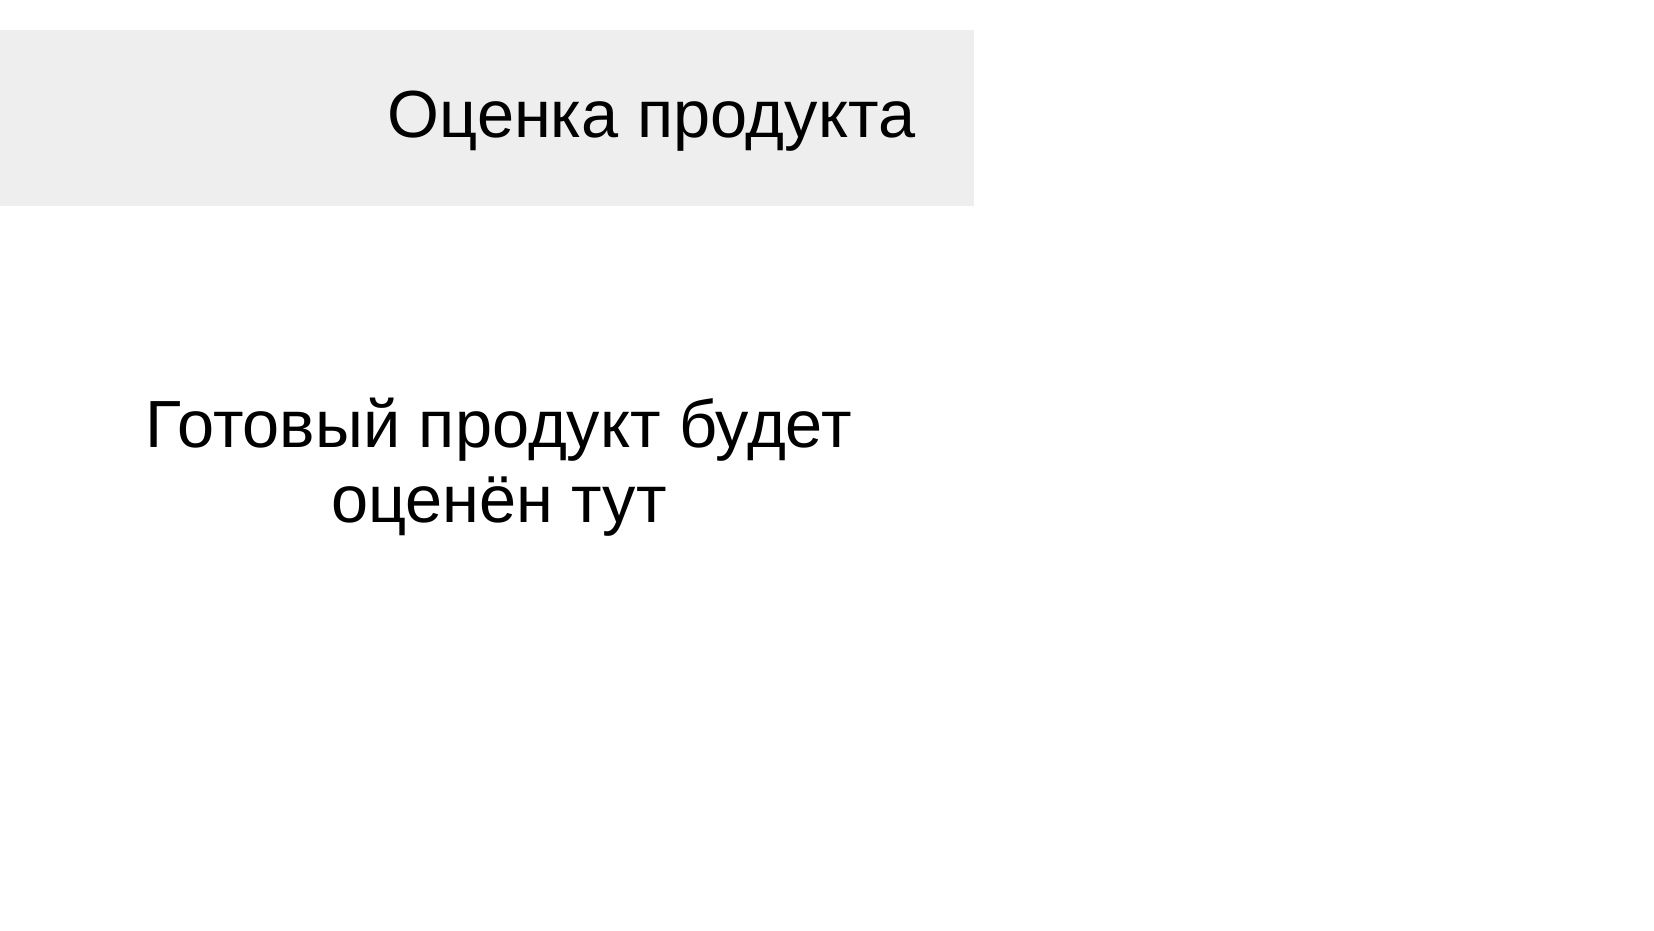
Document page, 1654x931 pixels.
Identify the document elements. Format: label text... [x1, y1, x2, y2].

title Оценка продукта [82, 37, 916, 193]
title Готовый продукт будет оценён тут [82, 383, 916, 540]
text_box [0, 29, 975, 207]
